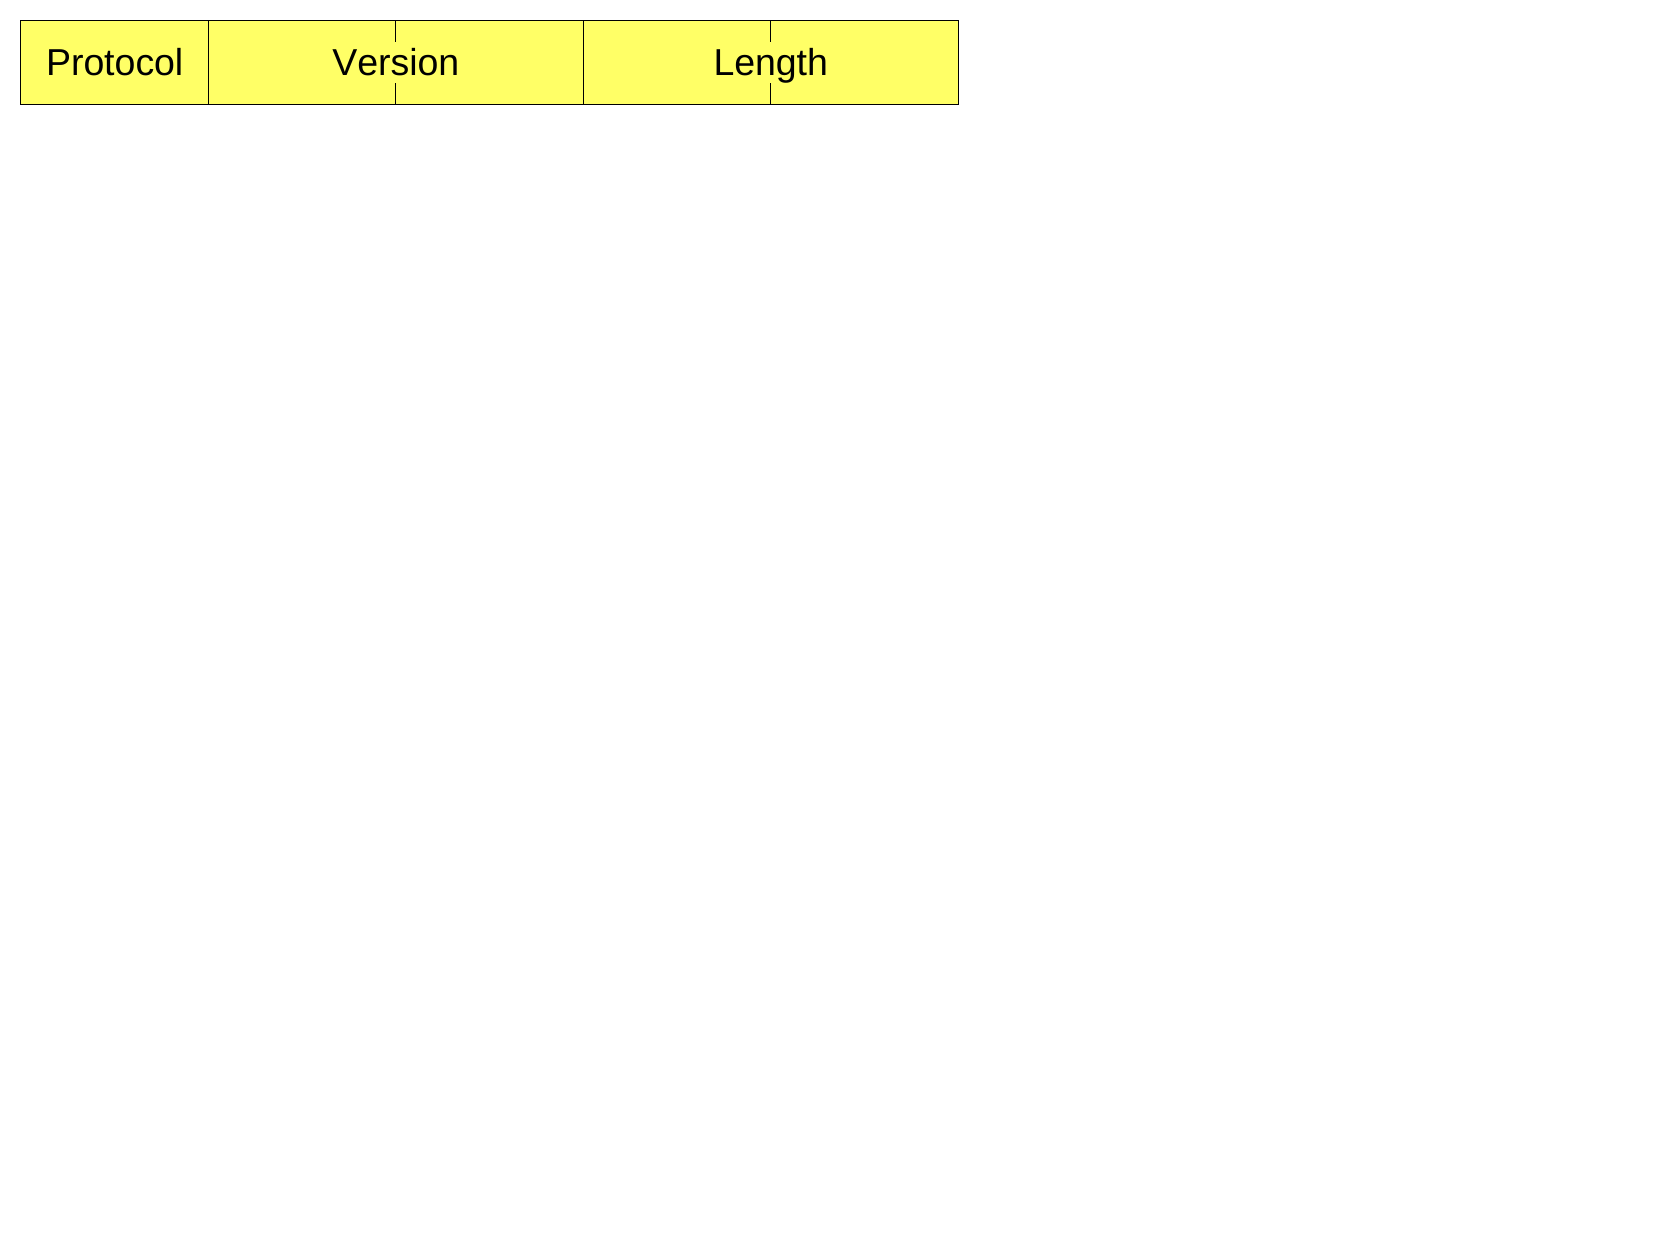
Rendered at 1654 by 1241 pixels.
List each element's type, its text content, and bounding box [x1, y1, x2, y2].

text_box Length [583, 20, 959, 105]
text_box Protocol [20, 20, 208, 105]
text_box Version [208, 20, 583, 105]
